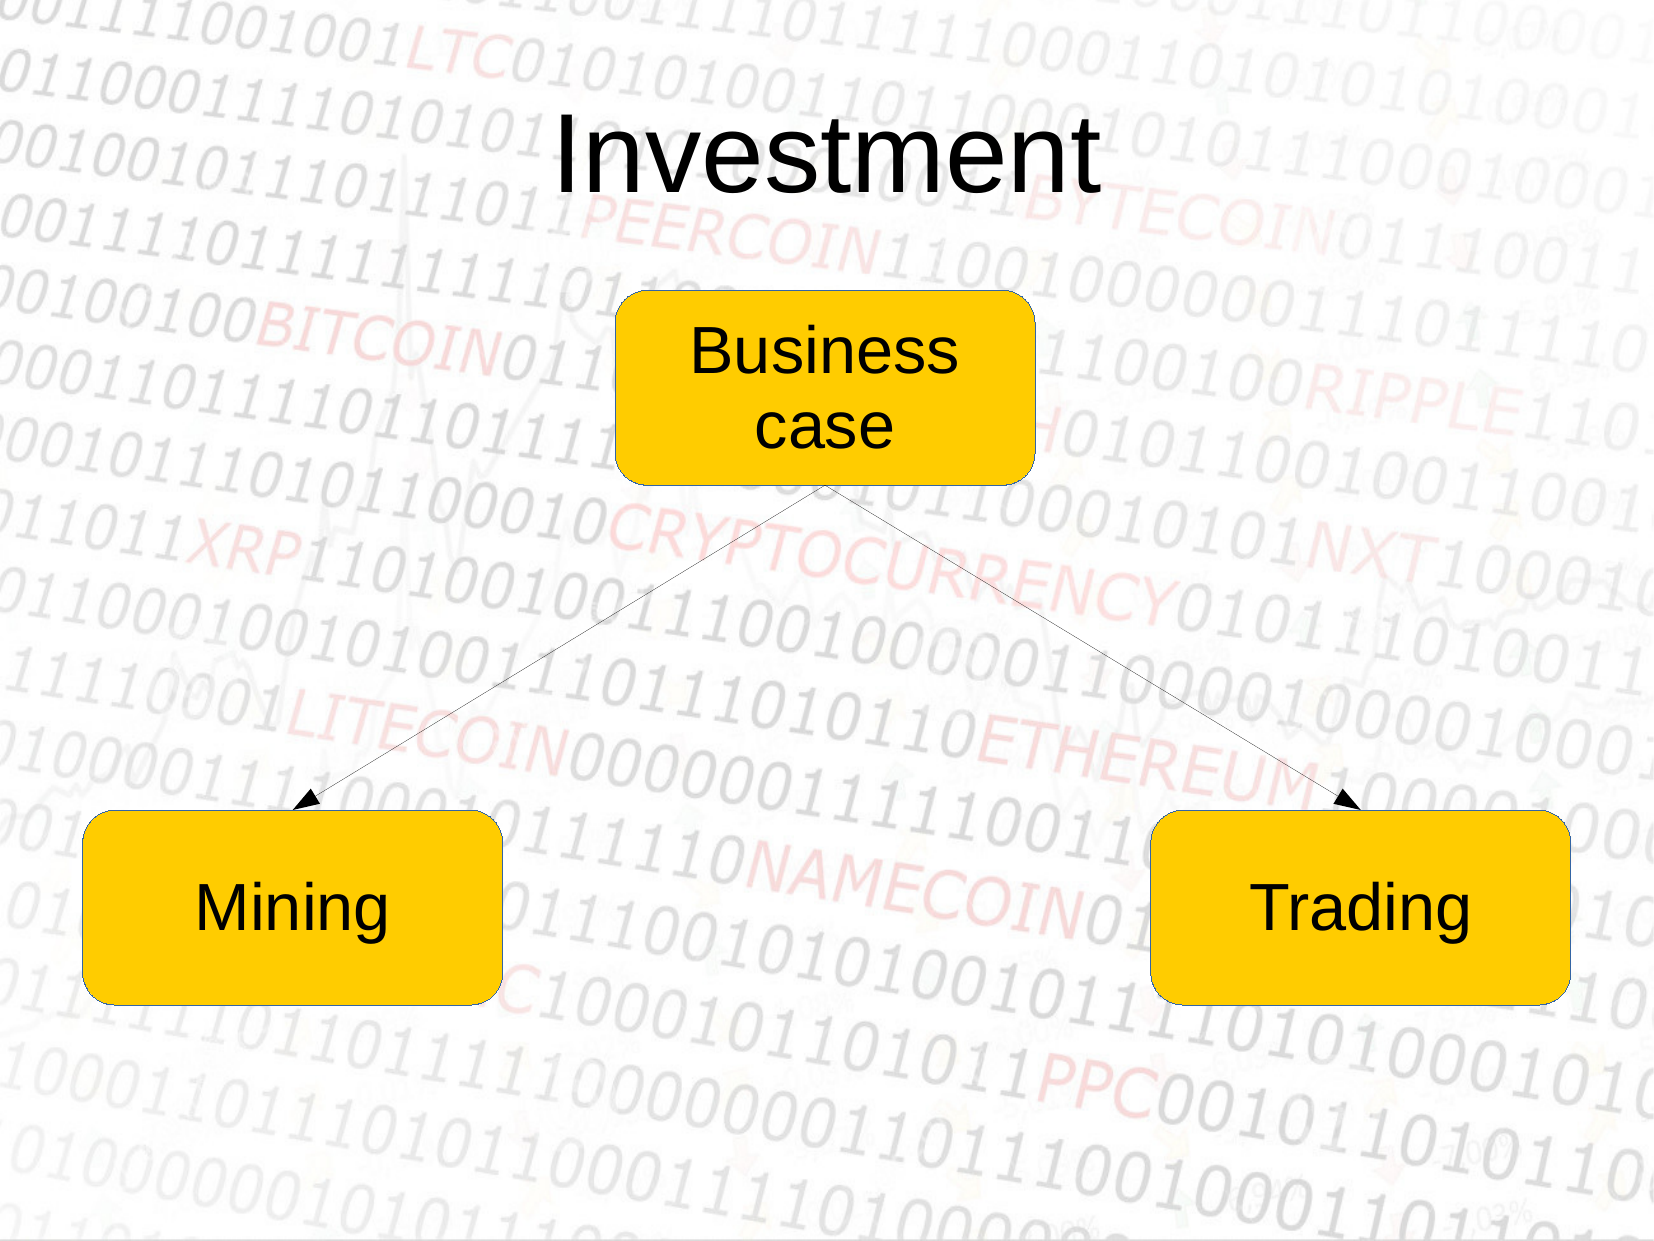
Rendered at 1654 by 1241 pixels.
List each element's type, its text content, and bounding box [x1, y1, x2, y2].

picture [0, 0, 1654, 1241]
text_box Business case [615, 290, 1036, 486]
text_box Mining [82, 810, 503, 1006]
text_box Trading [1150, 810, 1571, 1006]
title Investment [82, 49, 1571, 257]
